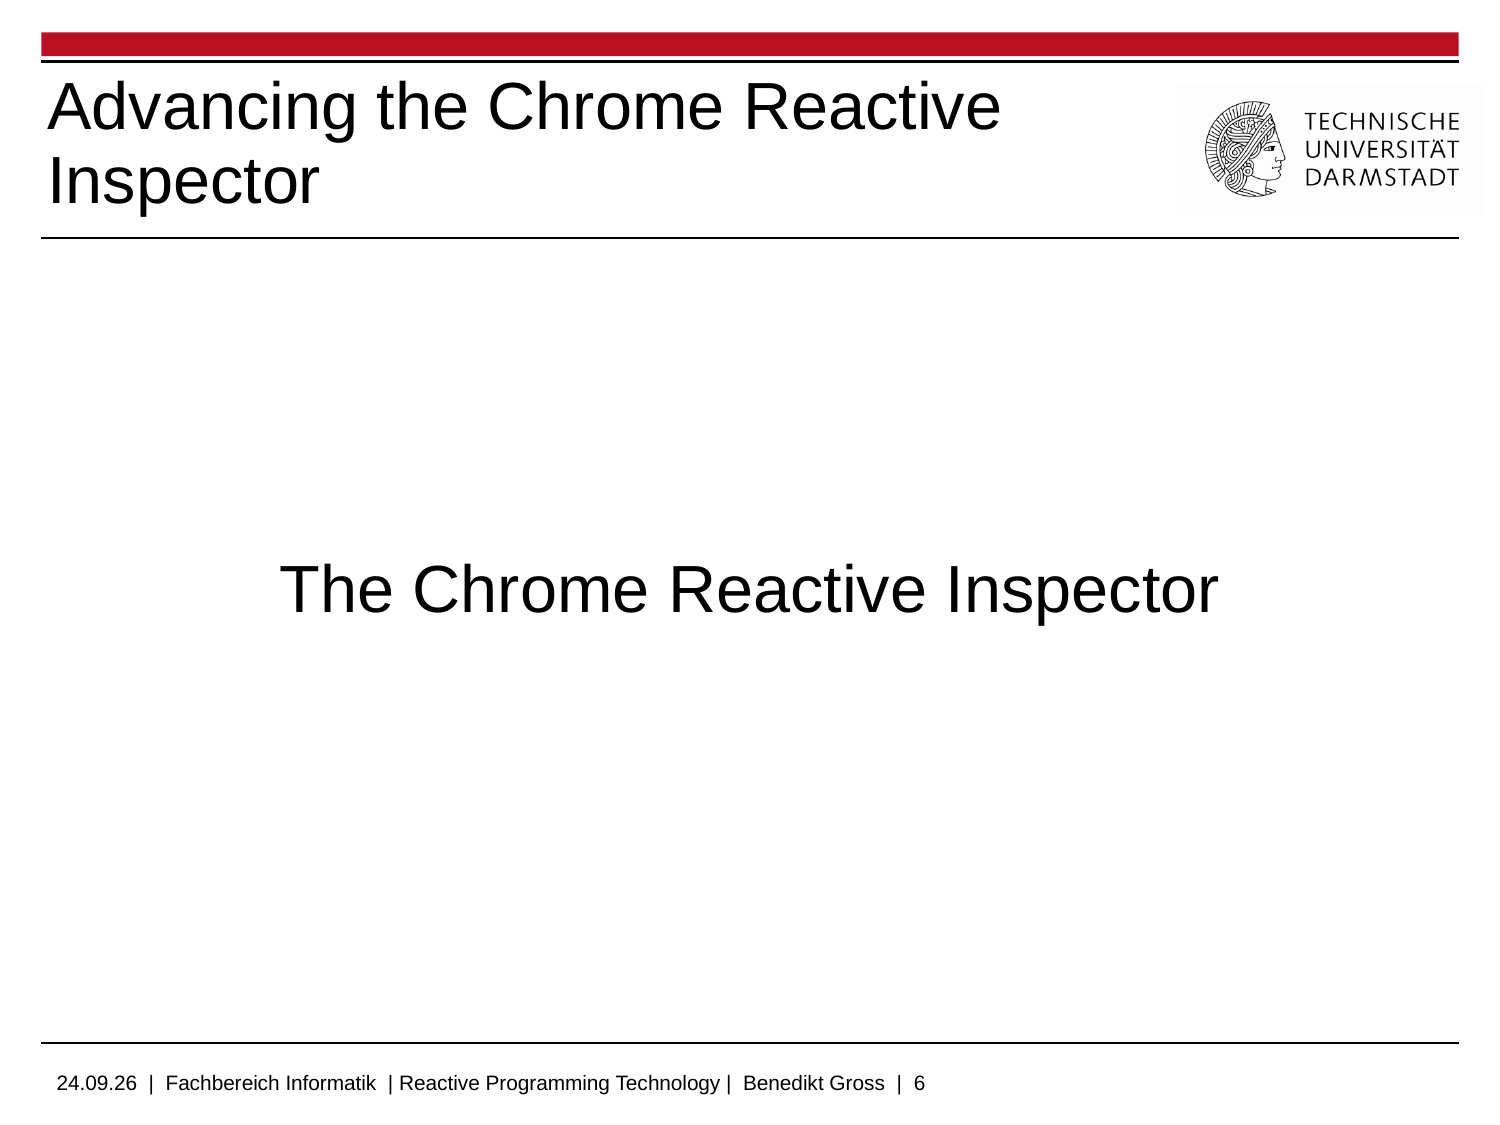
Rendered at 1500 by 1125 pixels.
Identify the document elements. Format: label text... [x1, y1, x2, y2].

title Advancing the Chrome Reactive Inspector [47, 68, 1137, 219]
subtitle The Chrome Reactive Inspector [75, 263, 1425, 916]
